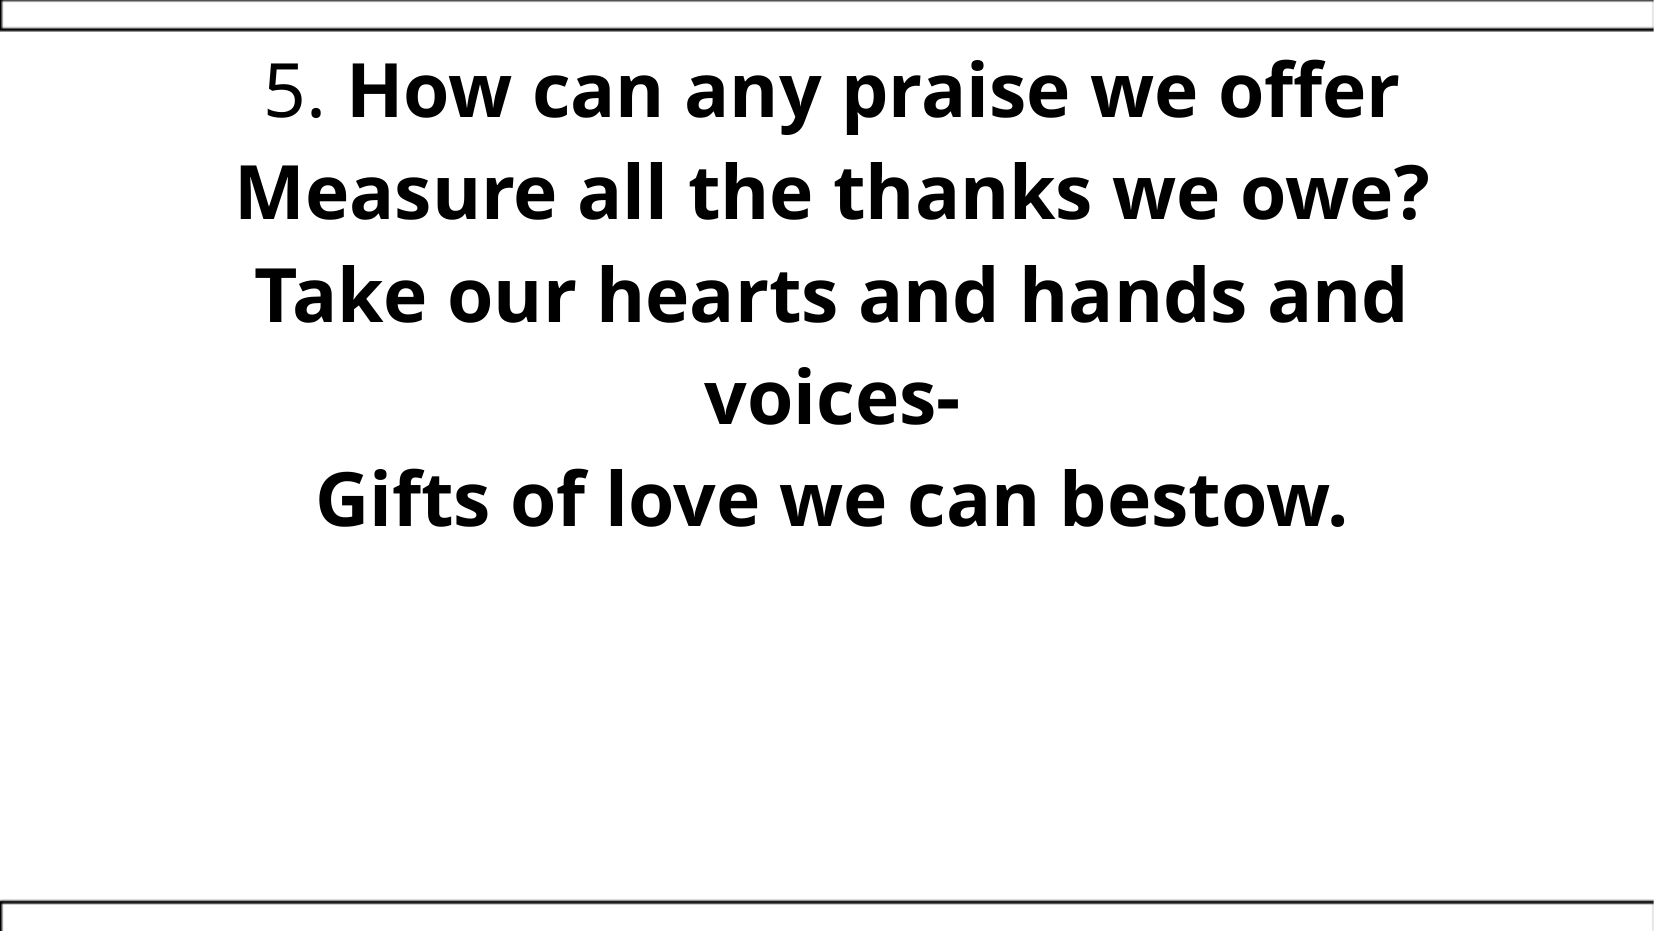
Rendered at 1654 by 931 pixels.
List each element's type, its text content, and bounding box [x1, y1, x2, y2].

text_box 5. How can any praise we offer Measure all the thanks we owe? Take our hearts and hands and voices- Gifts of love we can bestow. [105, 30, 1561, 451]
picture [0, 0, 1654, 931]
